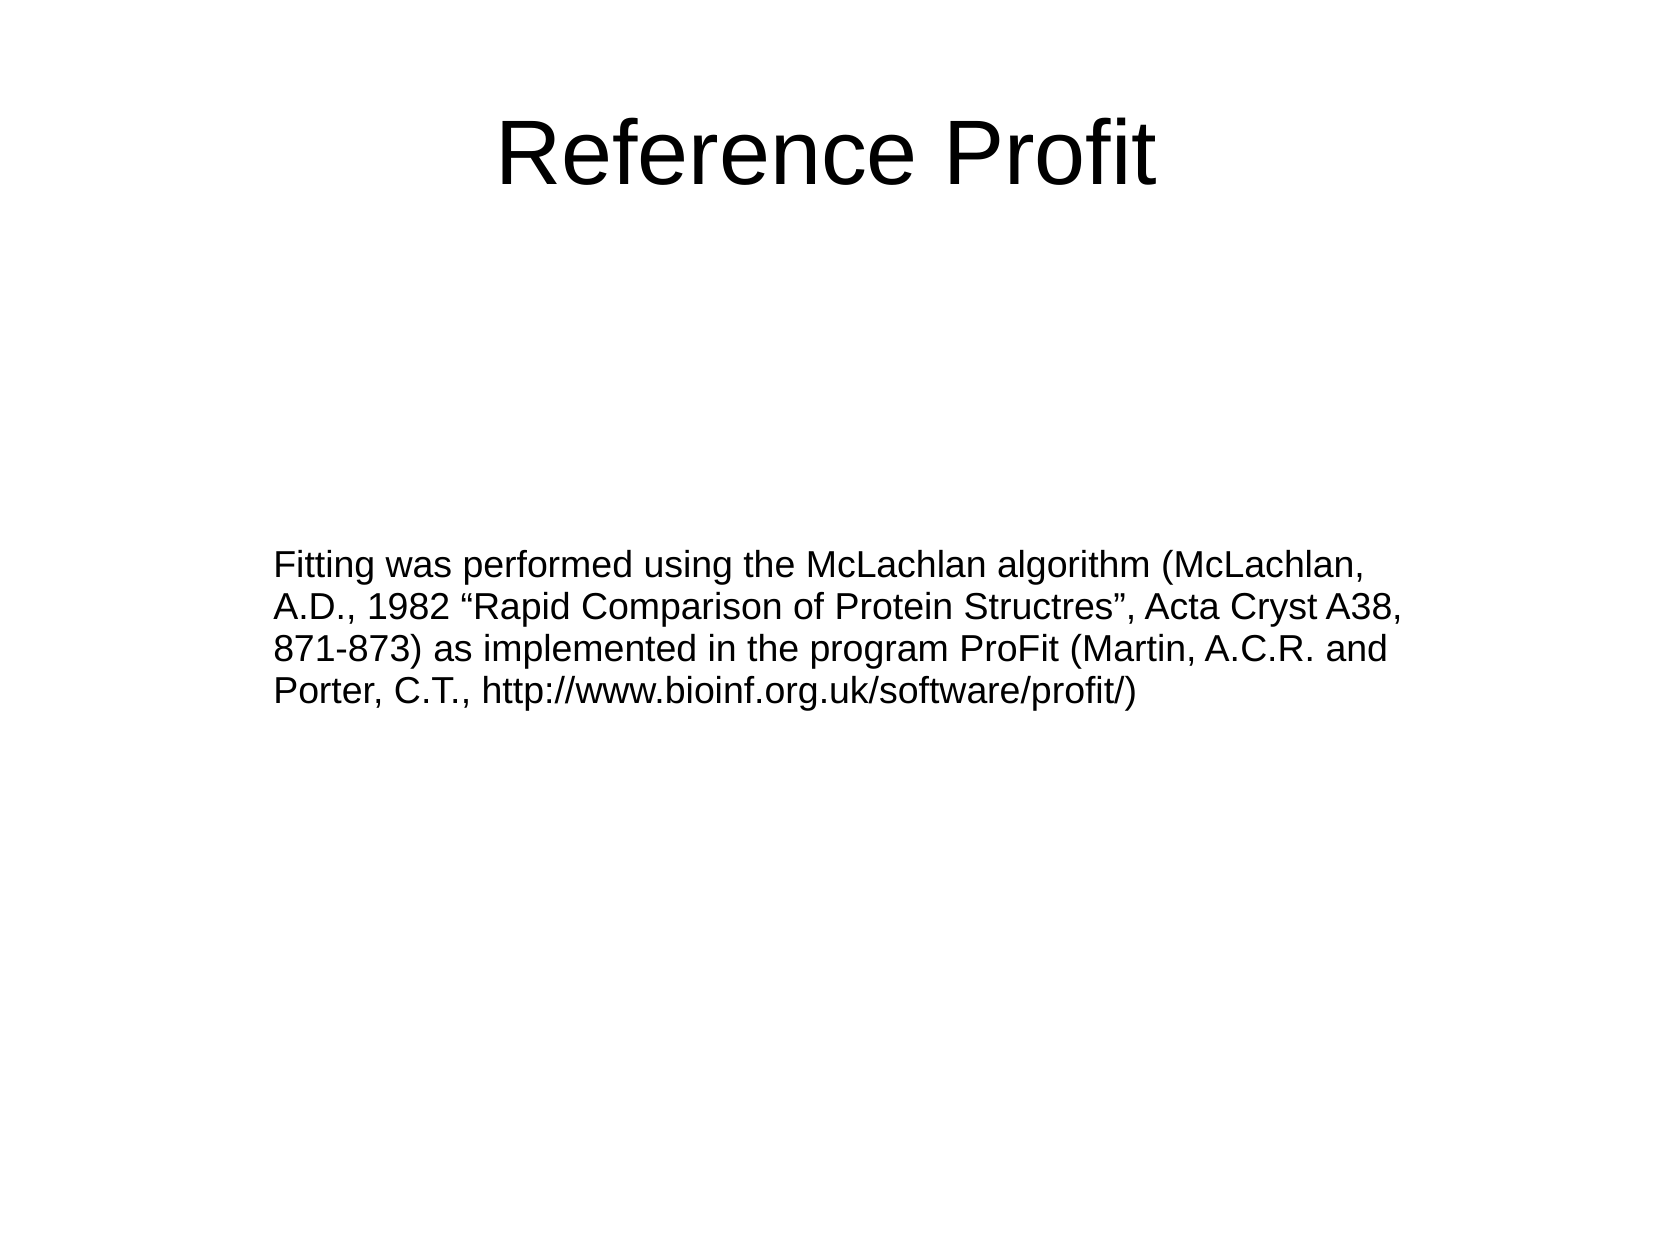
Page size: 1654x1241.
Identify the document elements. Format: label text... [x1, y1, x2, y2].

title Reference Profit [82, 49, 1571, 257]
text_box Fitting was performed using the McLachlan algorithm (McLachlan, A.D., 1982 “Rapid Comparison of Protein Structres”, Acta Cryst A38, 871-873) as implemented in the program ProFit (Martin, A.C.R. and Porter, C.T., http://www.bioinf.org.uk/software/profit/) [258, 535, 1419, 719]
